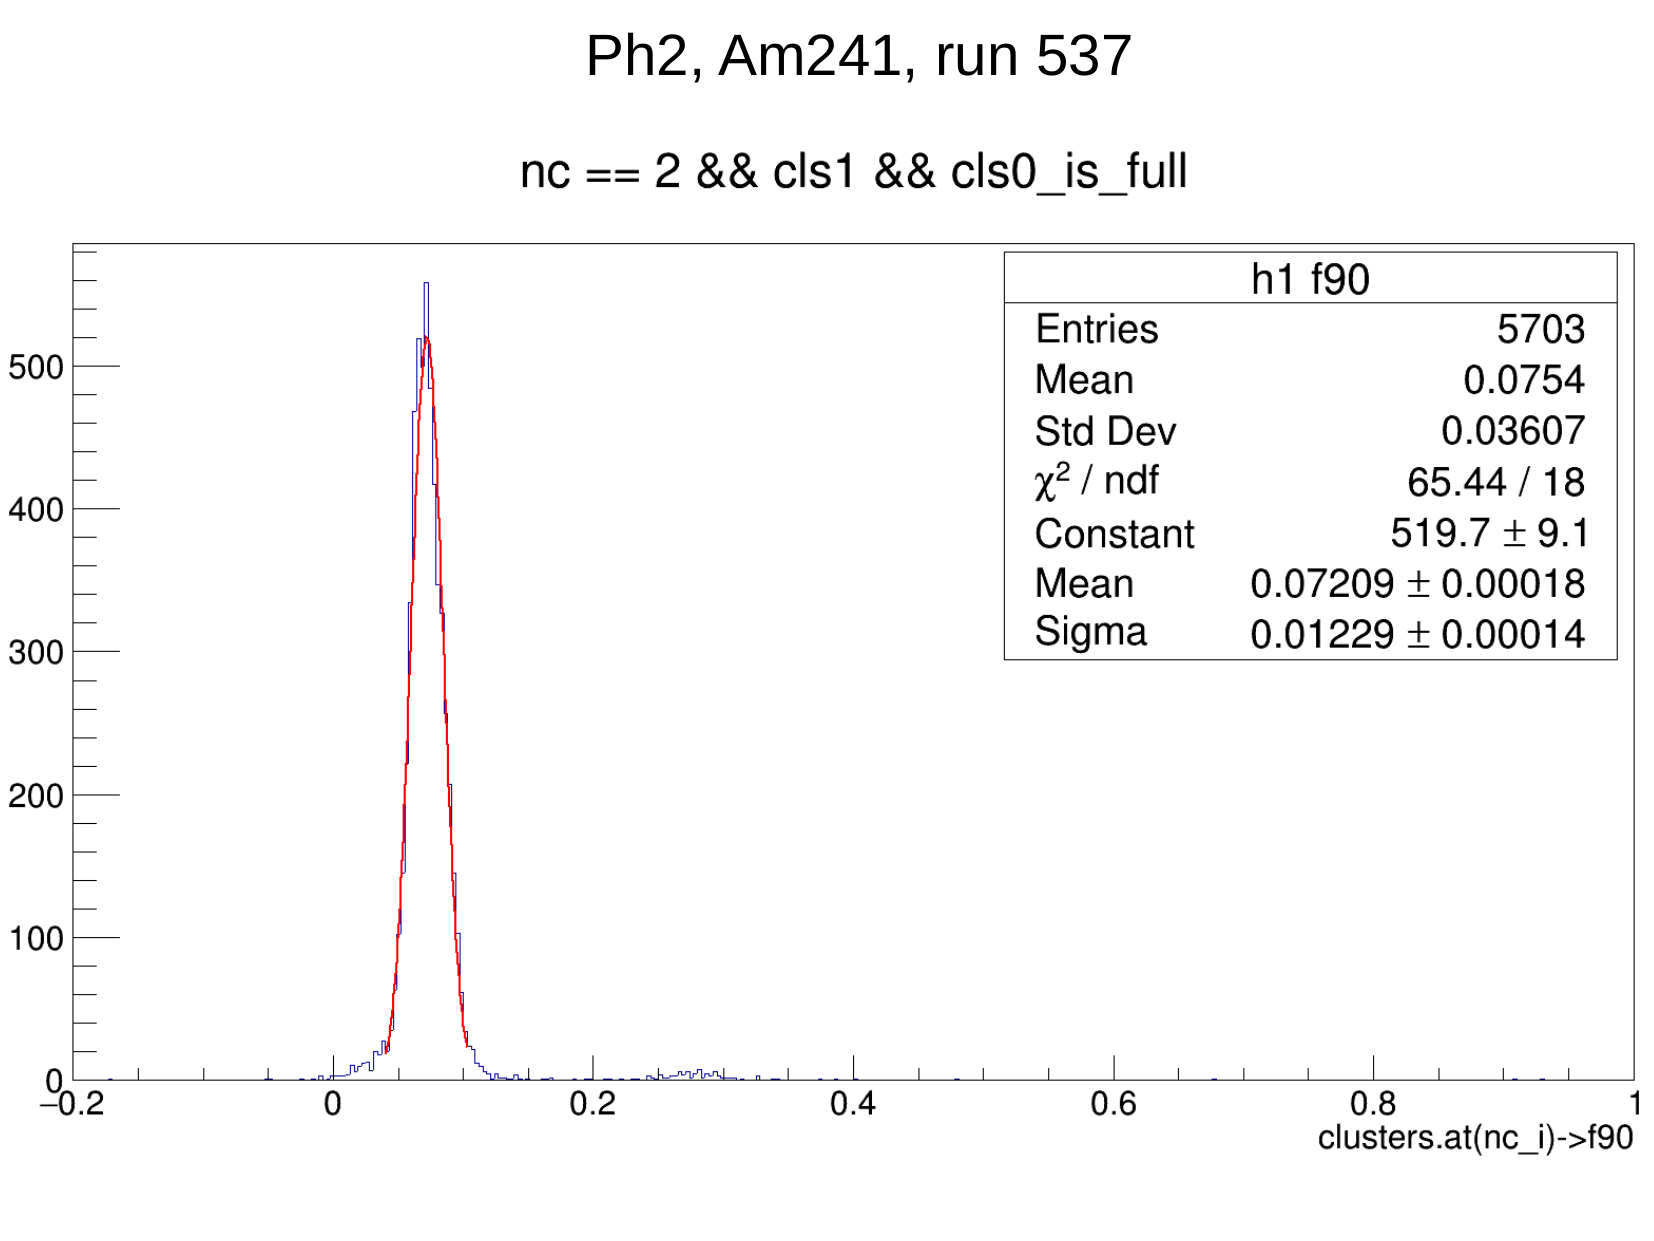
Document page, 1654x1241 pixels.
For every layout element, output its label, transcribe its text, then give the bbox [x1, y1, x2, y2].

picture [6, 147, 1654, 1161]
text_box Ph2, Am241, run 537 [518, 15, 1201, 147]
